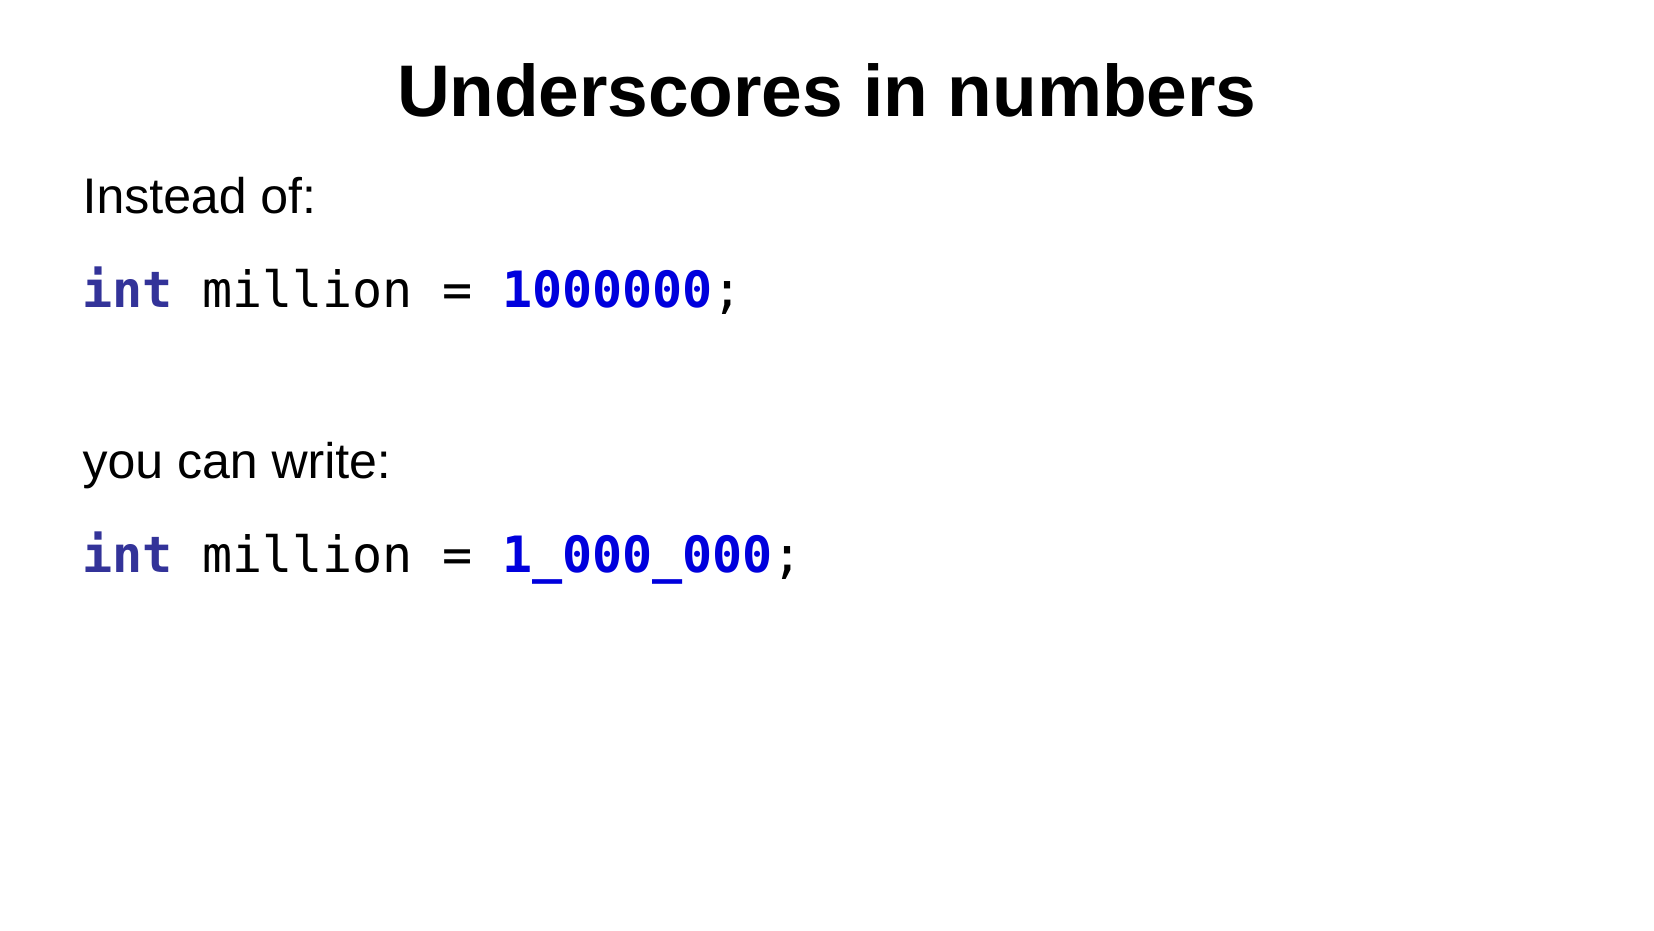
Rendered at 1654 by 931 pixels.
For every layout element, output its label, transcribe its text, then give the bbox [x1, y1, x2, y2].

list Instead of: int million = 1000000; you can write: int million = 1_000_000; [82, 168, 1538, 889]
title Underscores in numbers [82, 37, 1571, 147]
